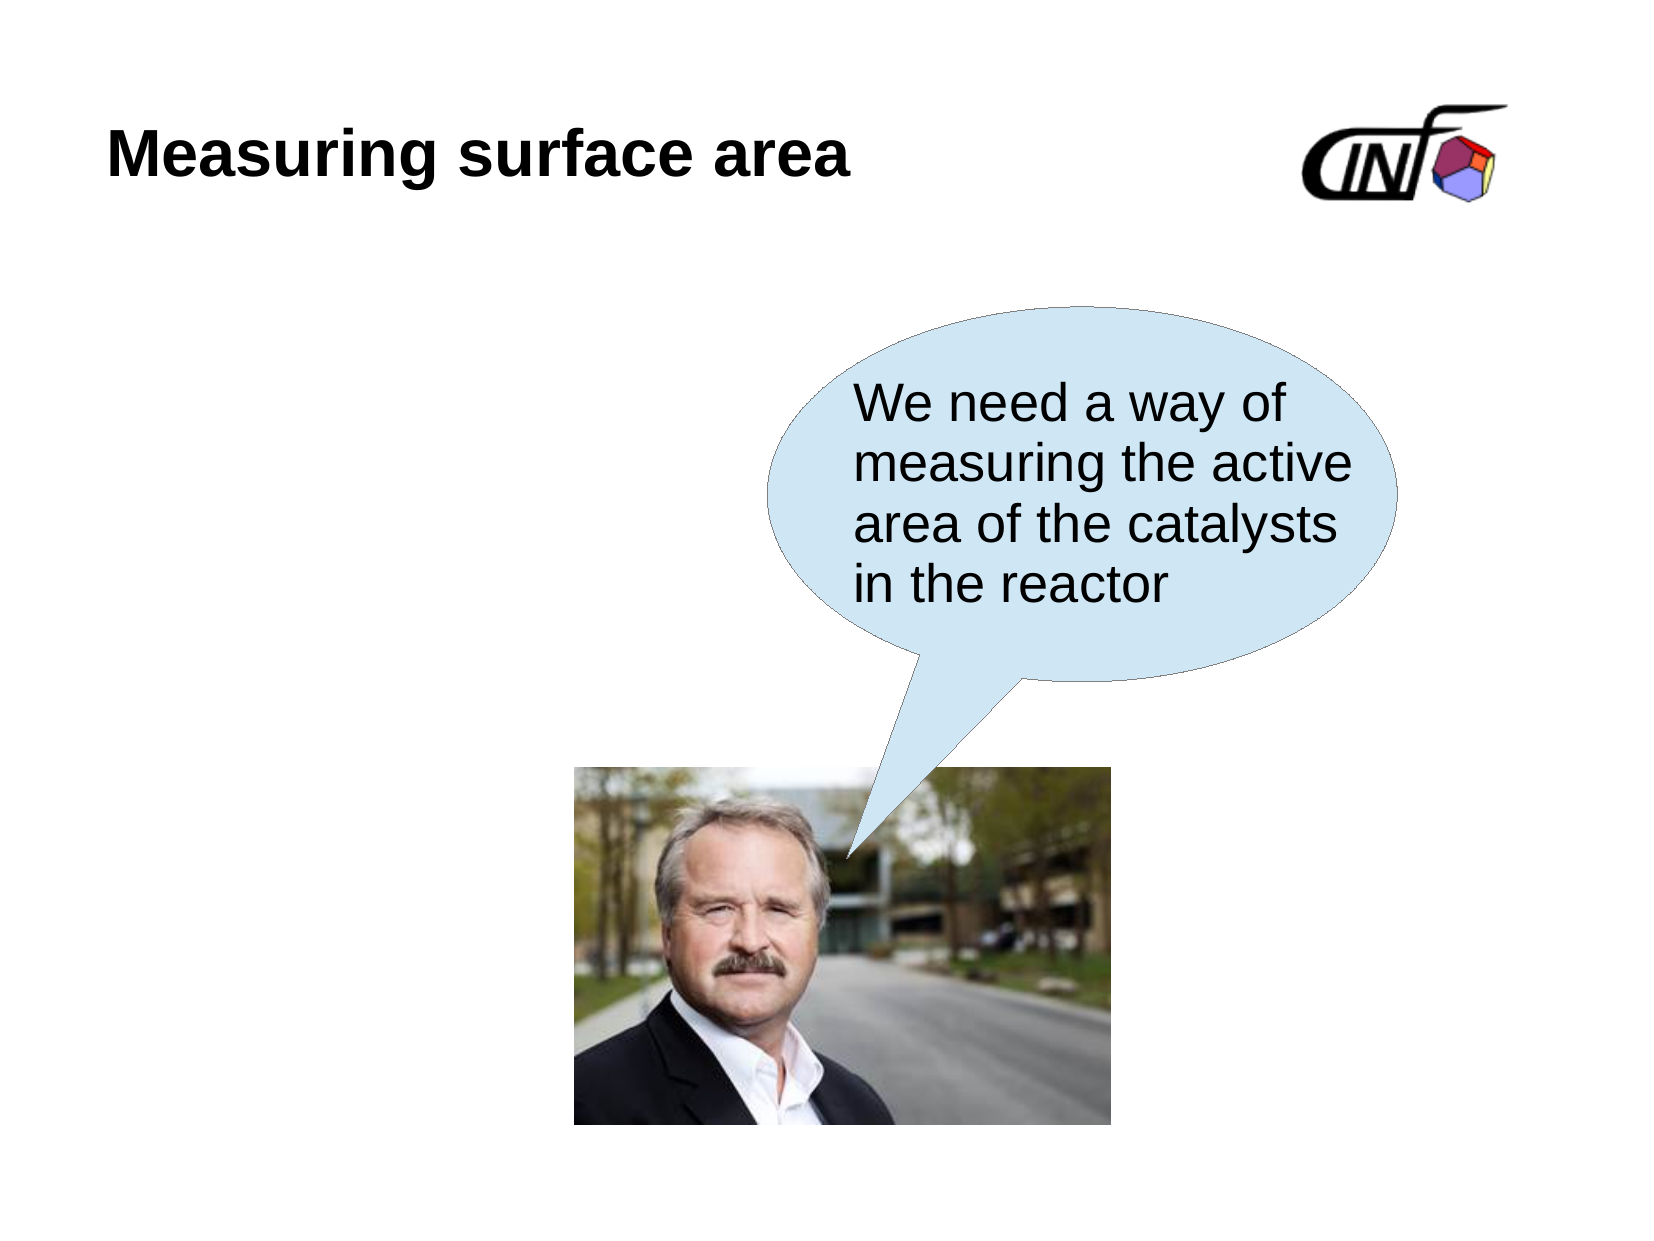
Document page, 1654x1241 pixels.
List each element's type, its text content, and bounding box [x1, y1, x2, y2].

text_box [1368, 415, 1398, 574]
picture [574, 767, 1111, 1126]
text_box [767, 437, 782, 552]
text_box [843, 306, 1321, 372]
text_box [846, 622, 1313, 859]
list We need a way of measuring the active area of the catalysts in the reactor [782, 372, 1368, 622]
title Measuring surface area [82, 49, 1571, 257]
